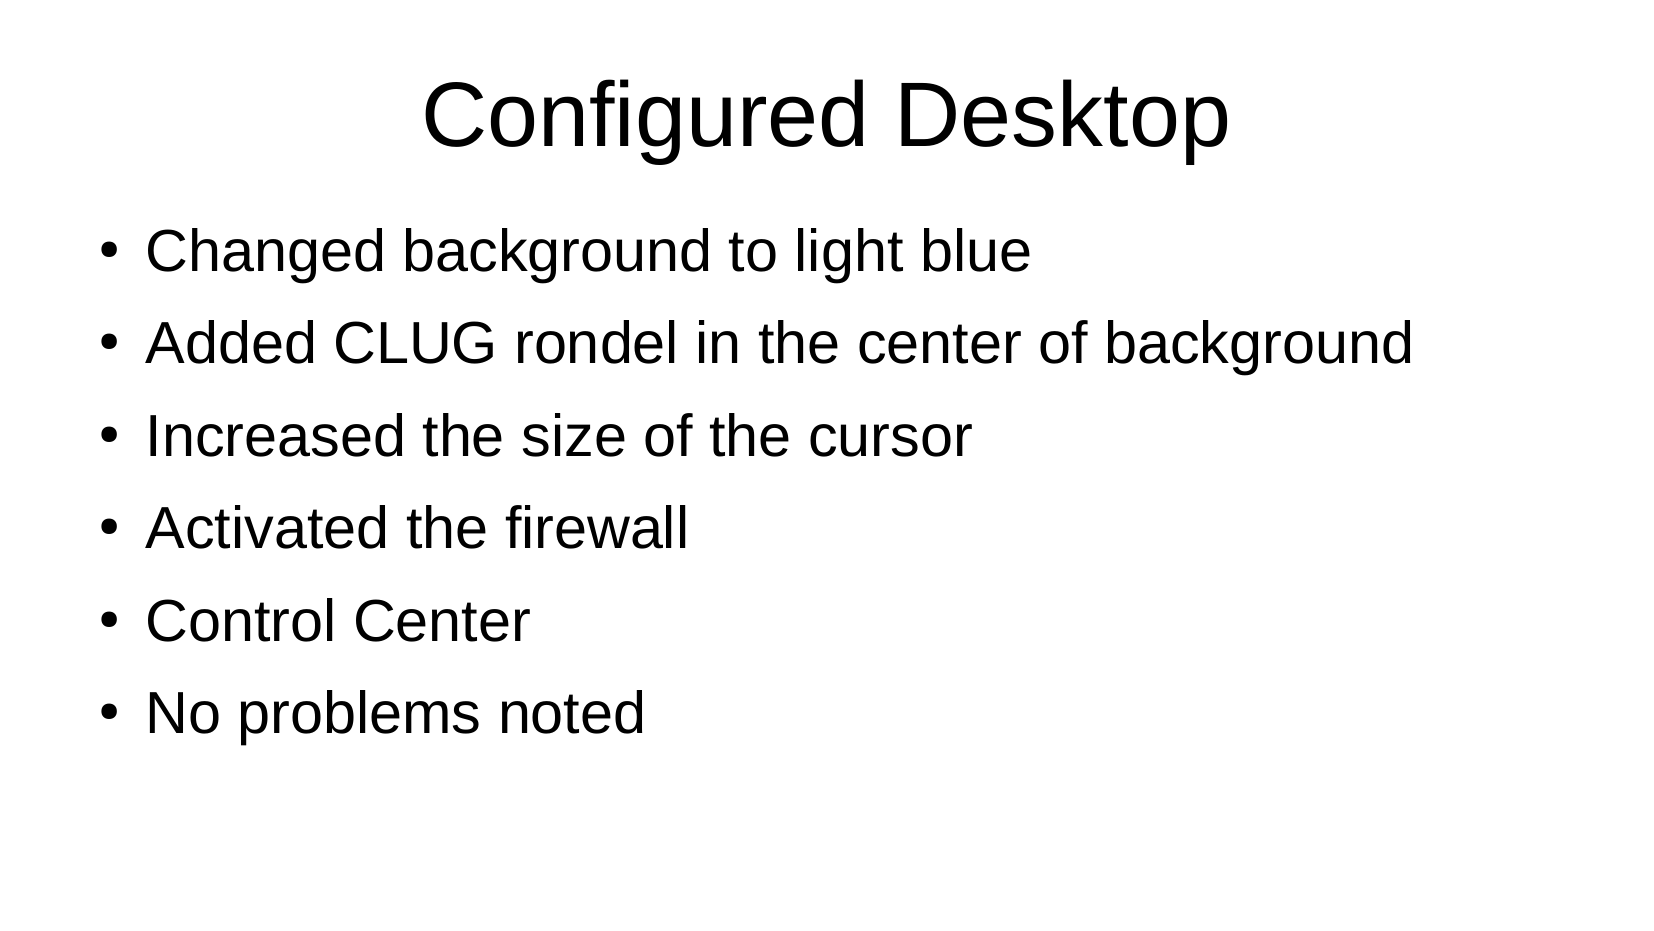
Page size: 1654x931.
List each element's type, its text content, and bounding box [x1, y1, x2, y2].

title Configured Desktop [82, 37, 1571, 193]
list Changed background to light blue Added CLUG rondel in the center of background Increased the size of the cursor Activated the firewall Control Center No problems noted [82, 217, 1571, 758]
